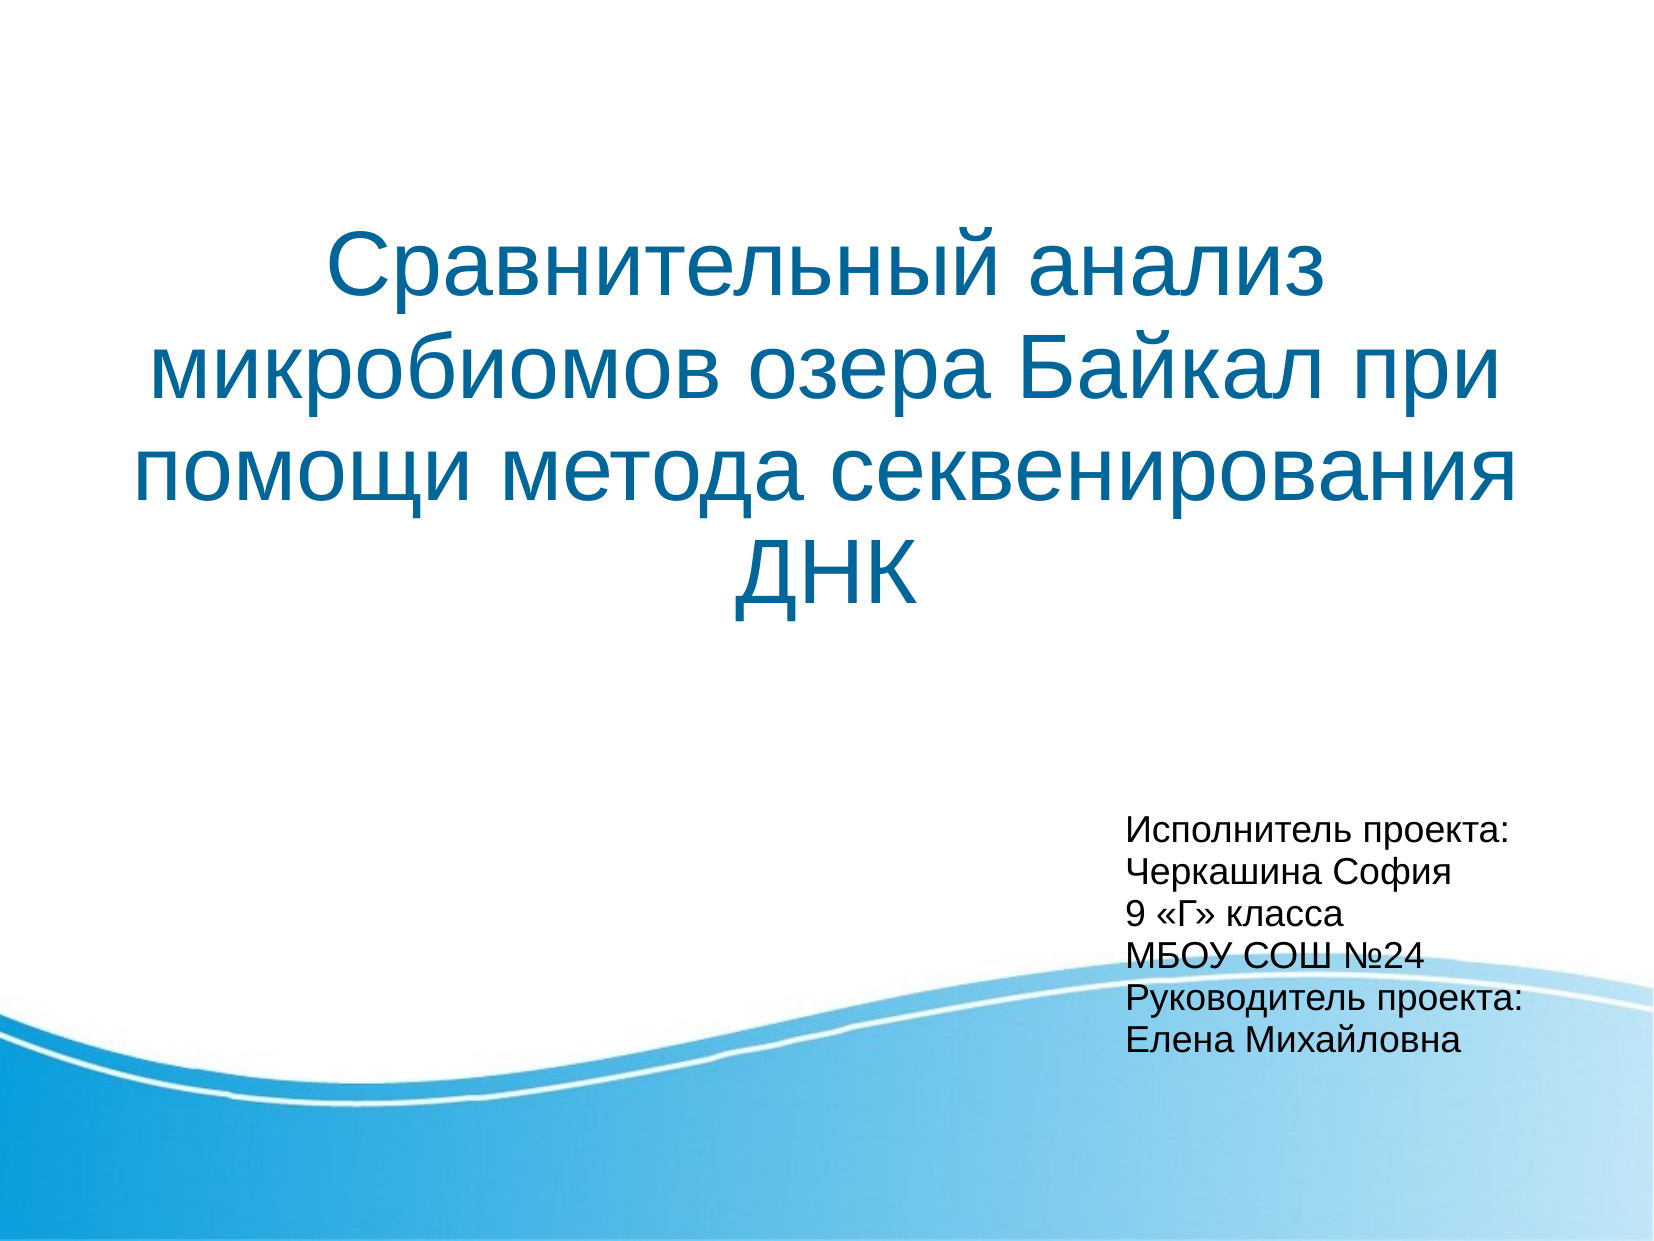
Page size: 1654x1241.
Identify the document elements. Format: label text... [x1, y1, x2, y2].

picture [0, 952, 1654, 1241]
text_box Исполнитель проекта: Черкашина София 9 «Г» класса МБОУ СОШ №24 Руководитель проекта: Елена Михайловна [1110, 801, 1630, 1111]
title Сравнительный анализ микробиомов озера Байкал при помощи метода секвенирования ДНК [35, 212, 1619, 623]
